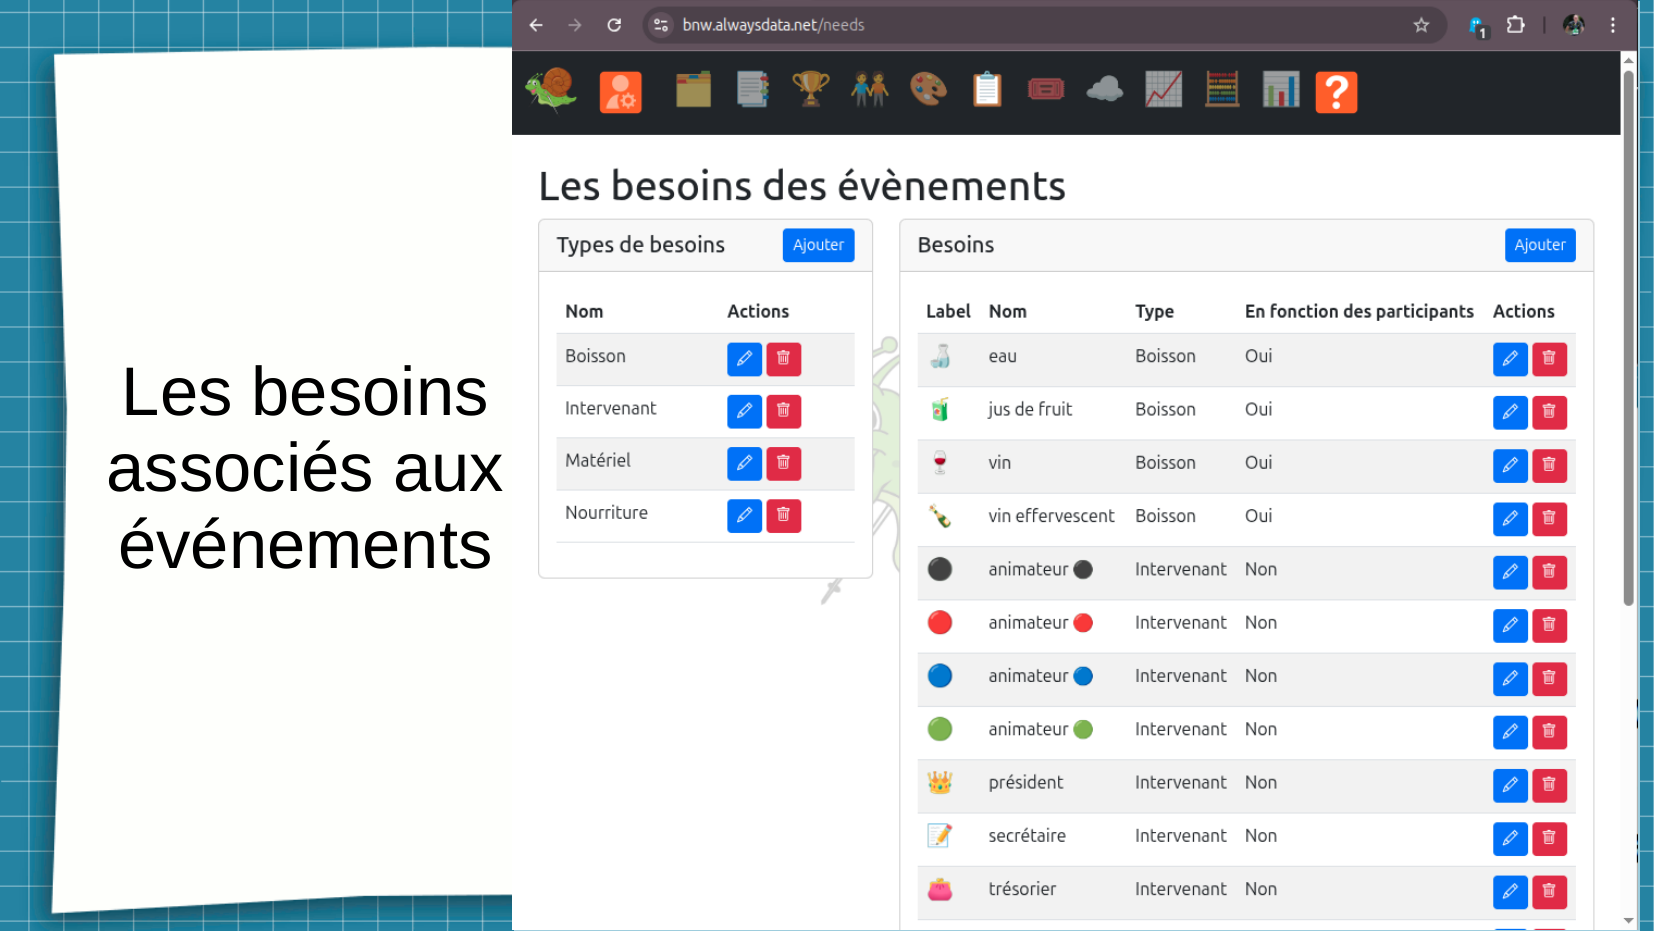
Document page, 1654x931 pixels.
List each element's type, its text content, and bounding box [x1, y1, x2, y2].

picture [0, 0, 1654, 931]
title Les besoins associés aux événements [82, 296, 512, 640]
